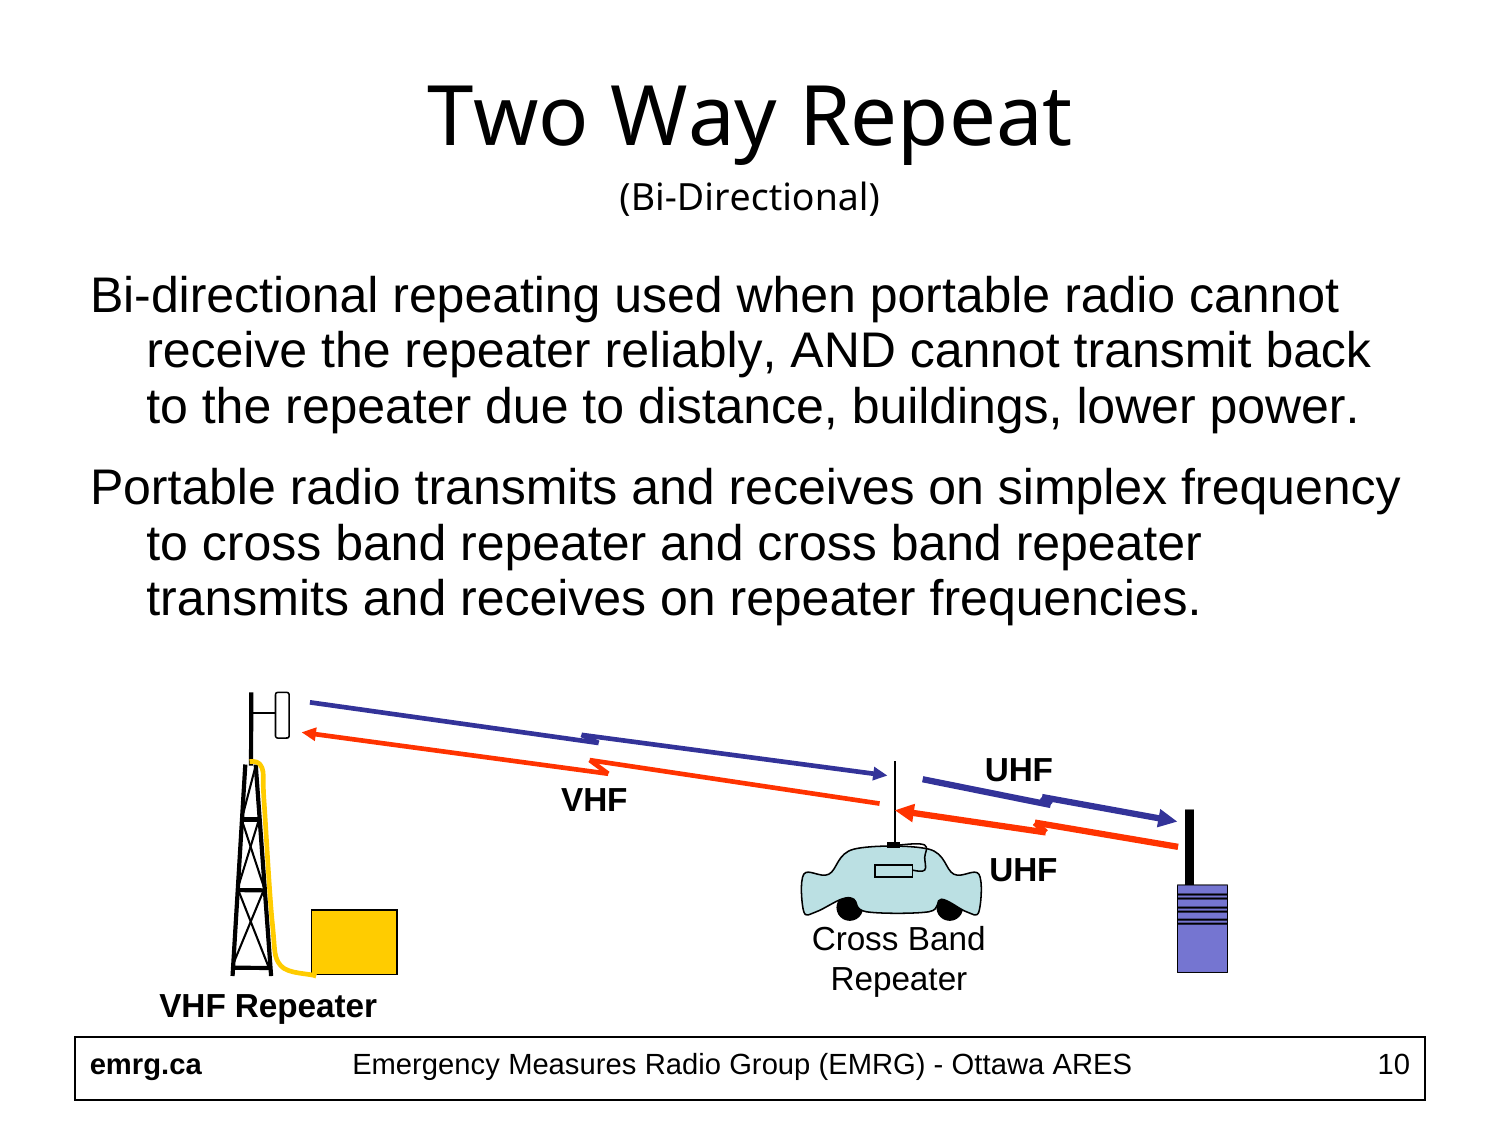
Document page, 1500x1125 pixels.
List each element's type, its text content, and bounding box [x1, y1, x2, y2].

picture [1176, 809, 1229, 974]
text_box <number> [1246, 1037, 1426, 1103]
title Two Way Repeat (Bi-Directional) [75, 45, 1426, 233]
text_box [311, 909, 398, 975]
text_box Cross Band Repeater [764, 909, 1034, 1006]
text_box Emergency Measures Radio Group (EMRG) - Ottawa ARES [247, 1037, 1238, 1103]
text_box VHF [546, 770, 673, 826]
text_box [801, 846, 982, 909]
text_box VHF Repeater [144, 976, 393, 1032]
text_box UHF [974, 840, 1102, 896]
list Bi-directional repeating used when portable radio cannot receive the repeater reliably, AND cannot transmit back to the repeater due to distance, buildings, lower power. Portable radio transmits and receives on simplex frequency to cross band repeater and cross band repeater transmits and receives on repeater frequencies. [75, 259, 1426, 682]
text_box UHF [969, 792, 985, 796]
text_box UHF [969, 740, 1097, 796]
